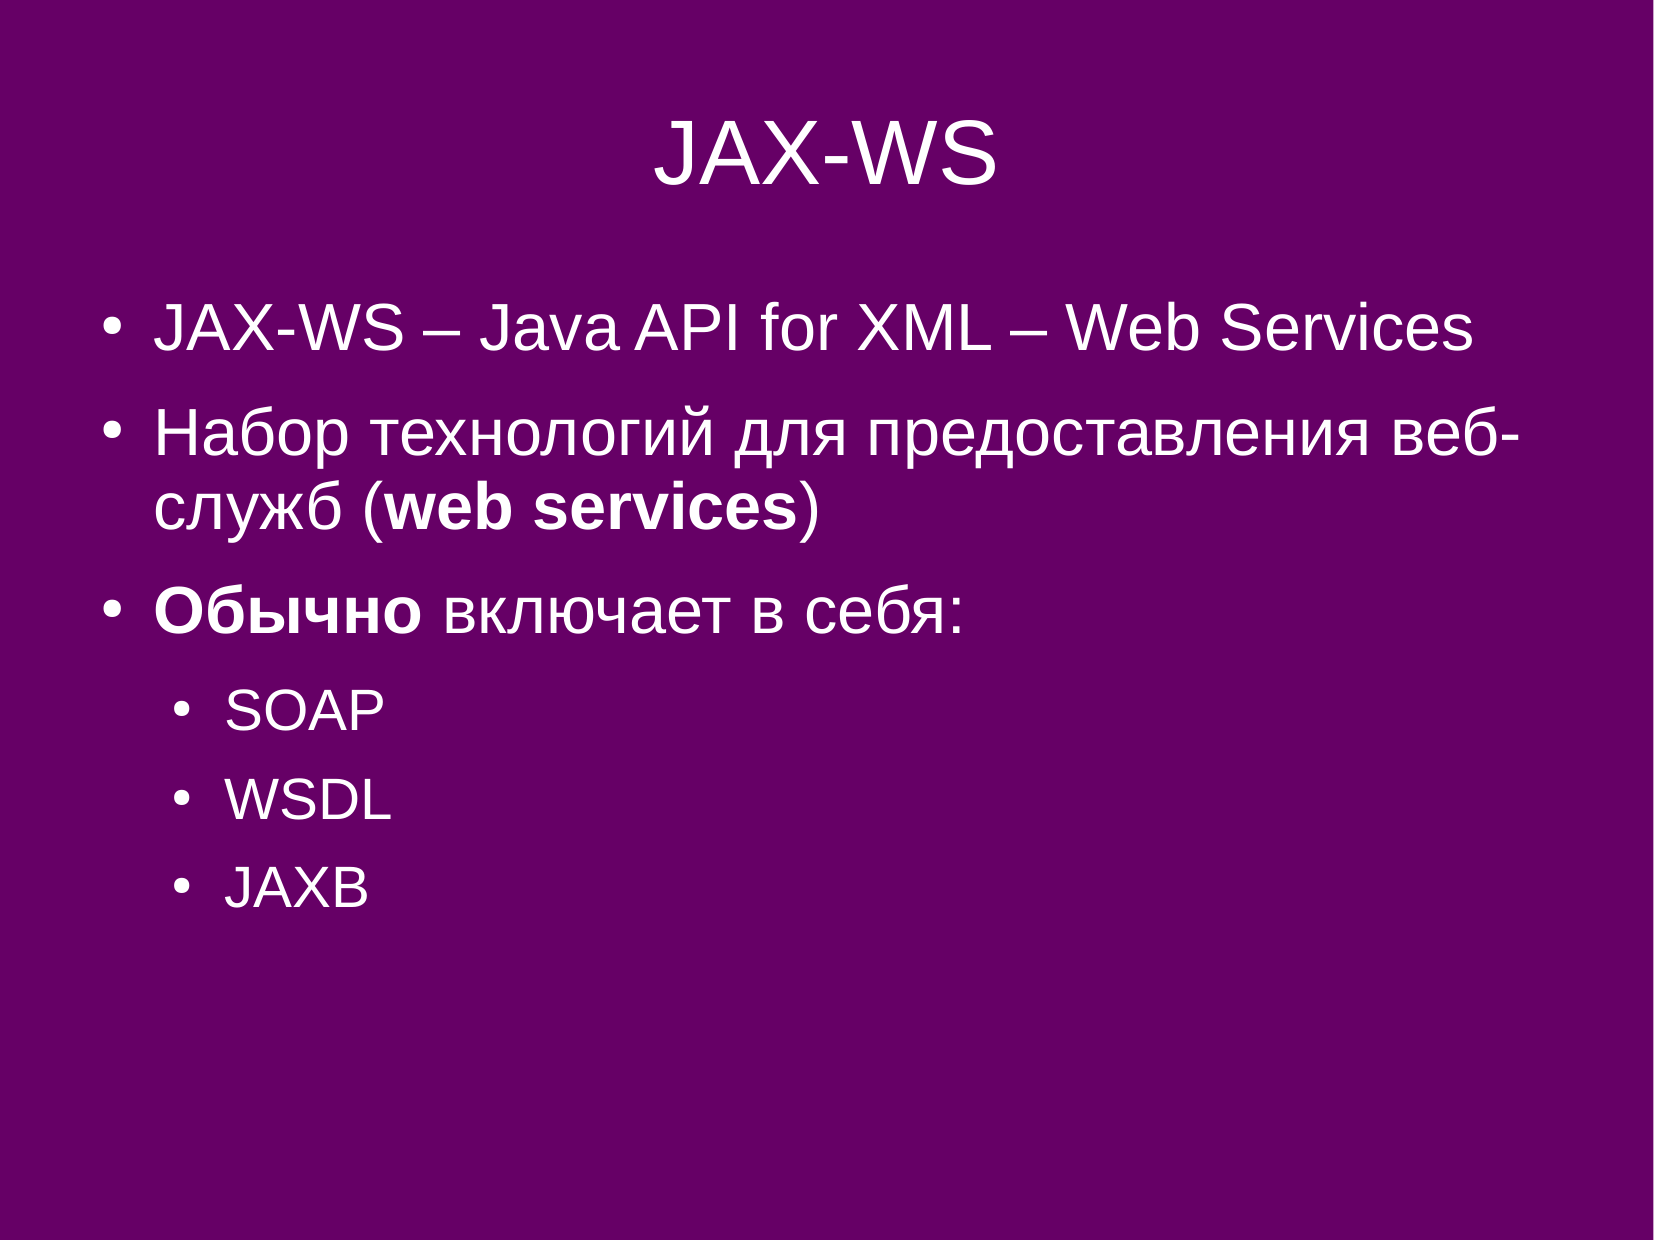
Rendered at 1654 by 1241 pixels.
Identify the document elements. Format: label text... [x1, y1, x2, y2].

title JAX-WS [82, 49, 1571, 257]
list JAX-WS – Java API for XML – Web Services Набор технологий для предоставления веб-служб (web services) Обычно включает в себя: SOAP WSDL JAXB [82, 290, 1571, 1010]
